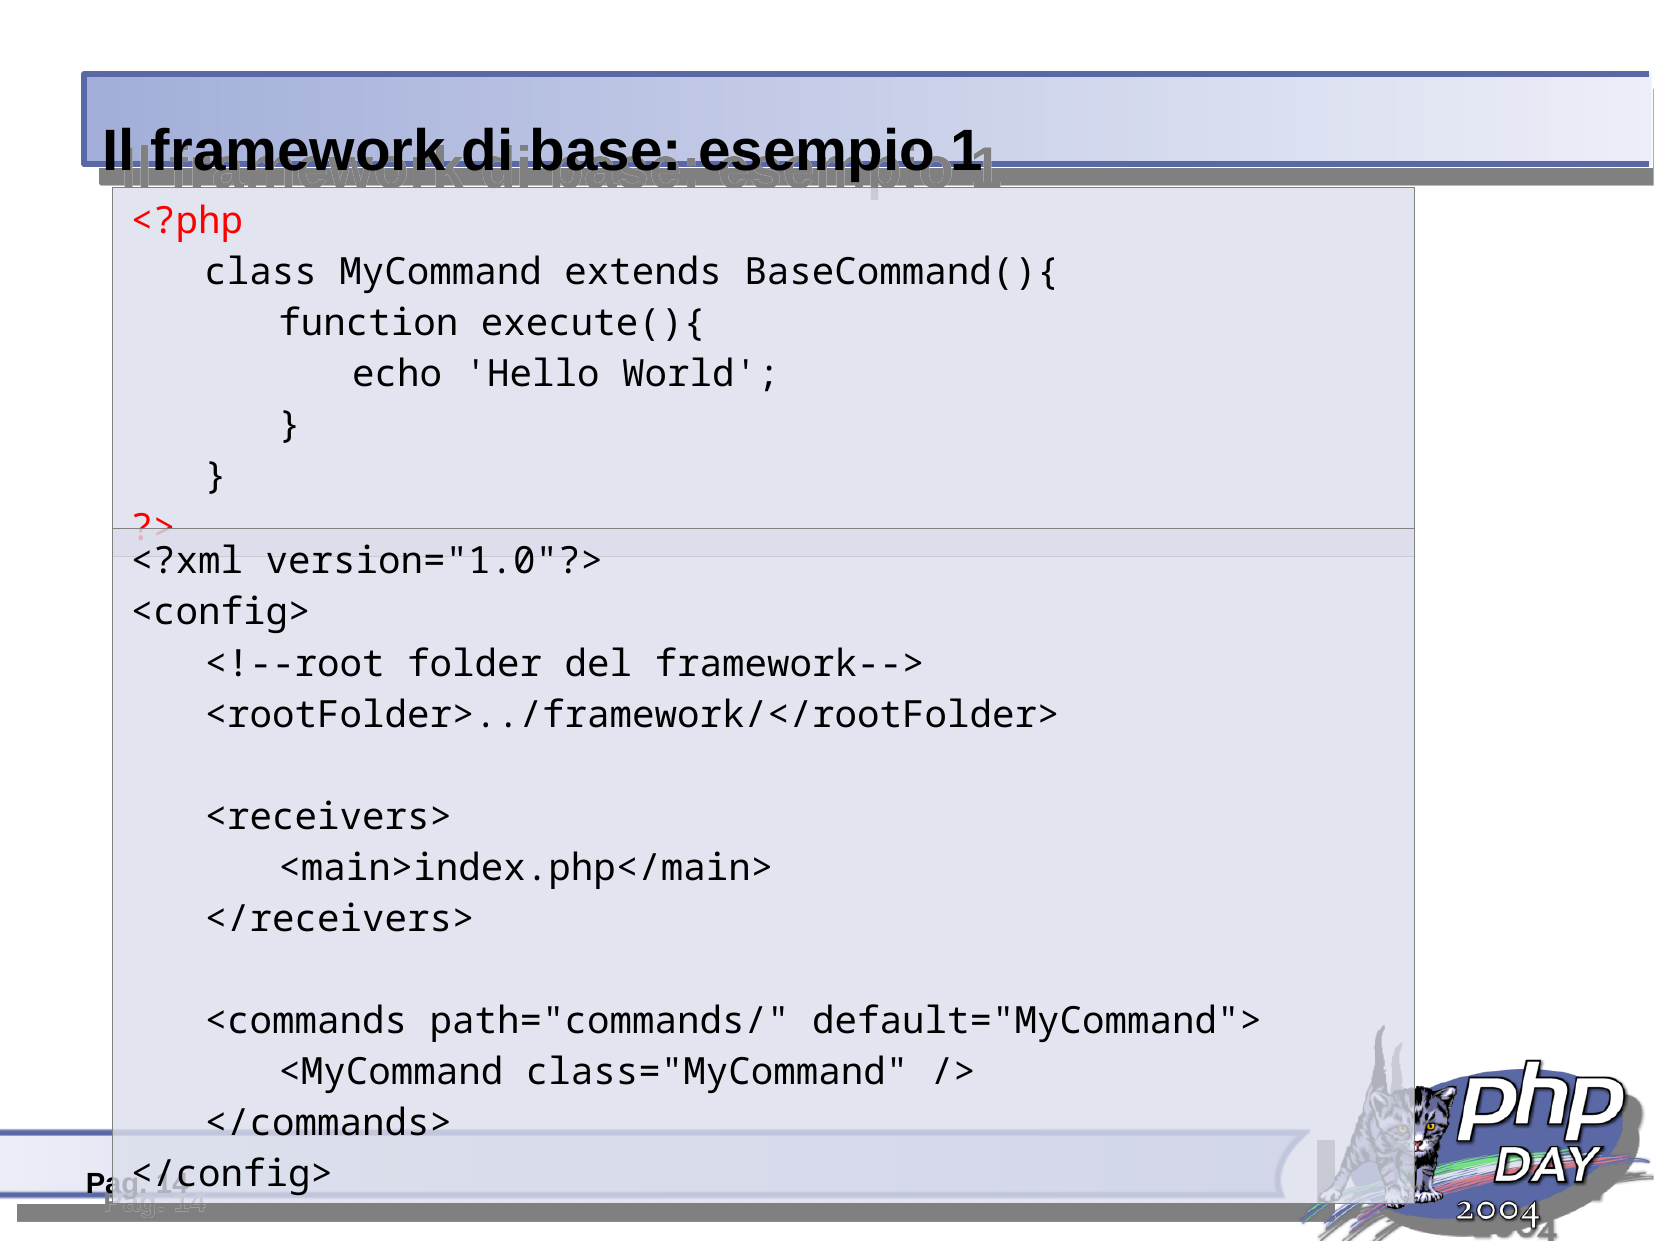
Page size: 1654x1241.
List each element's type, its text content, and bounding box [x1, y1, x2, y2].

picture [1299, 1025, 1652, 1233]
text_box Il framework di base: esempio 1 [102, 85, 1394, 155]
text_box <?php class MyCommand extends BaseCommand(){ function execute(){ echo 'Hello World'; } } ?> [112, 187, 1415, 505]
text_box <?xml version="1.0"?> <config> <!--root folder del framework--> <rootFolder>../framework/</rootFolder> <receivers> <main>index.php</main> </receivers> <commands path="commands/" default="MyCommand"> <MyCommand class="MyCommand" /> </commands> </config> [112, 528, 1415, 1106]
picture [0, 1123, 112, 1204]
